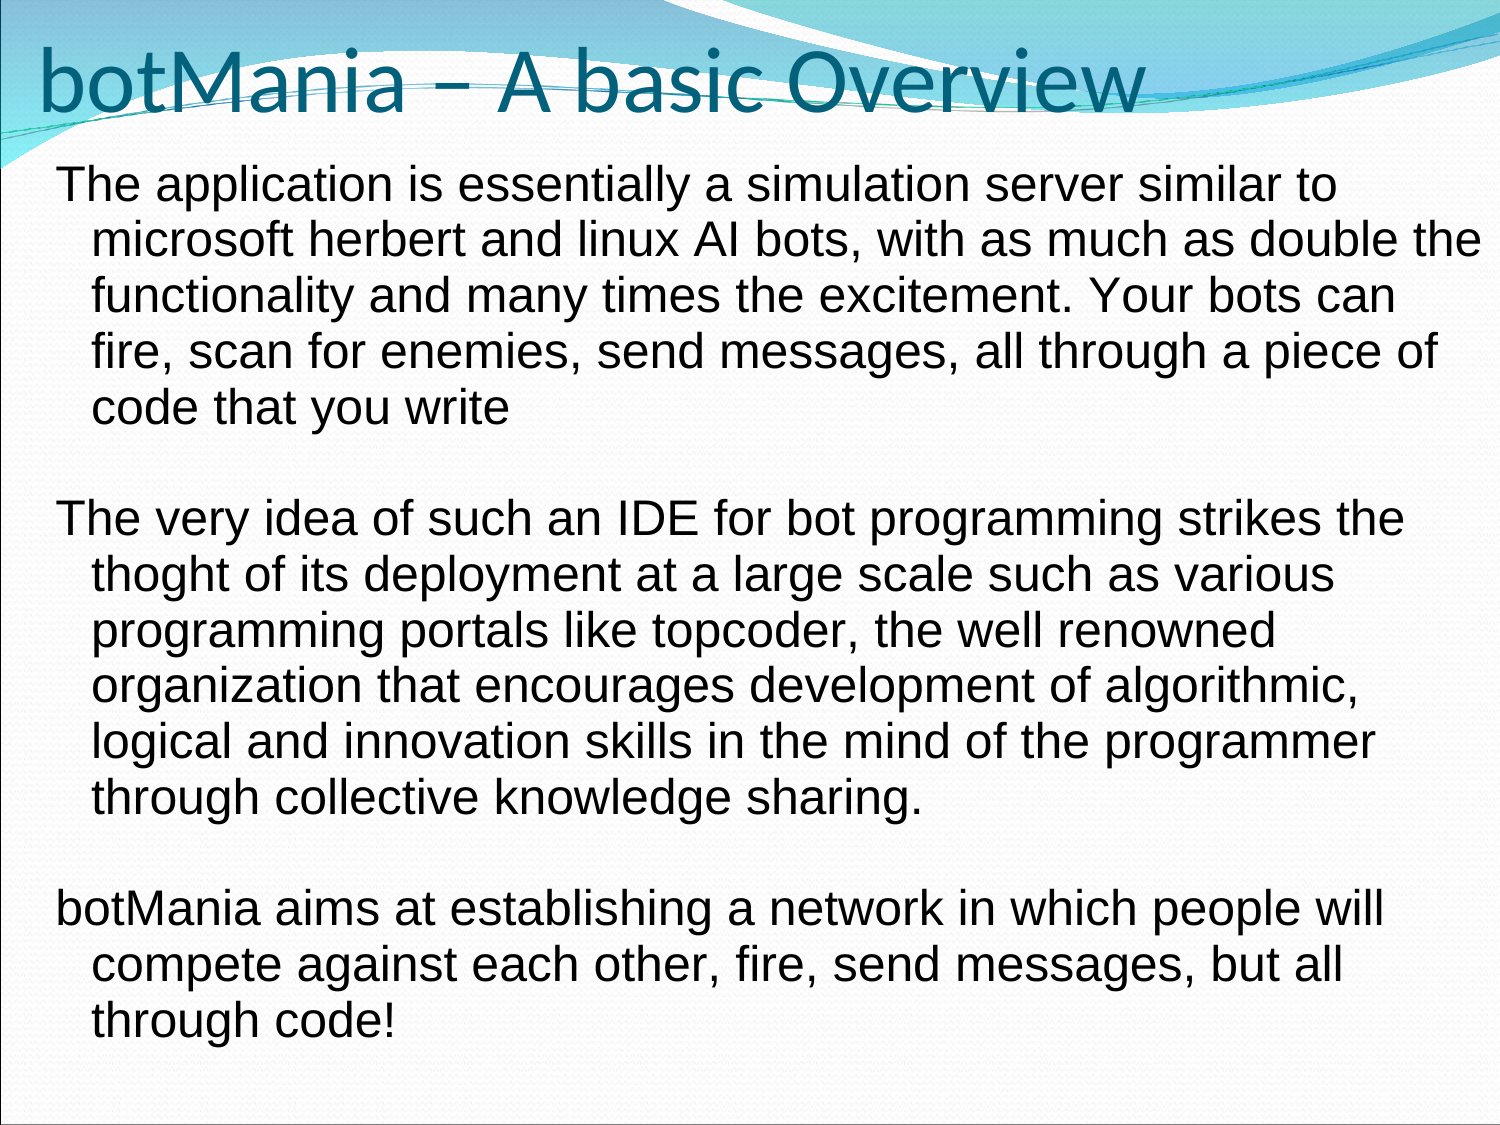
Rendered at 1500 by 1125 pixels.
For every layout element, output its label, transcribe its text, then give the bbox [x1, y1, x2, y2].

text_box The application is essentially a simulation server similar to microsoft herbert and linux AI bots, with as much as double the functionality and many times the excitement. Your bots can fire, scan for enemies, send messages, all through a piece of code that you write The very idea of such an IDE for bot programming strikes the thoght of its deployment at a large scale such as various programming portals like topcoder, the well renowned organization that encourages development of algorithmic, logical and innovation skills in the mind of the programmer through collective knowledge sharing. botMania aims at establishing a network in which people will compete against each other, fire, send messages, but all through code! [5, 92, 1500, 1056]
picture [0, 166, 1500, 1125]
text_box botMania – A basic Overview [37, 28, 1500, 150]
picture [0, 0, 1500, 142]
